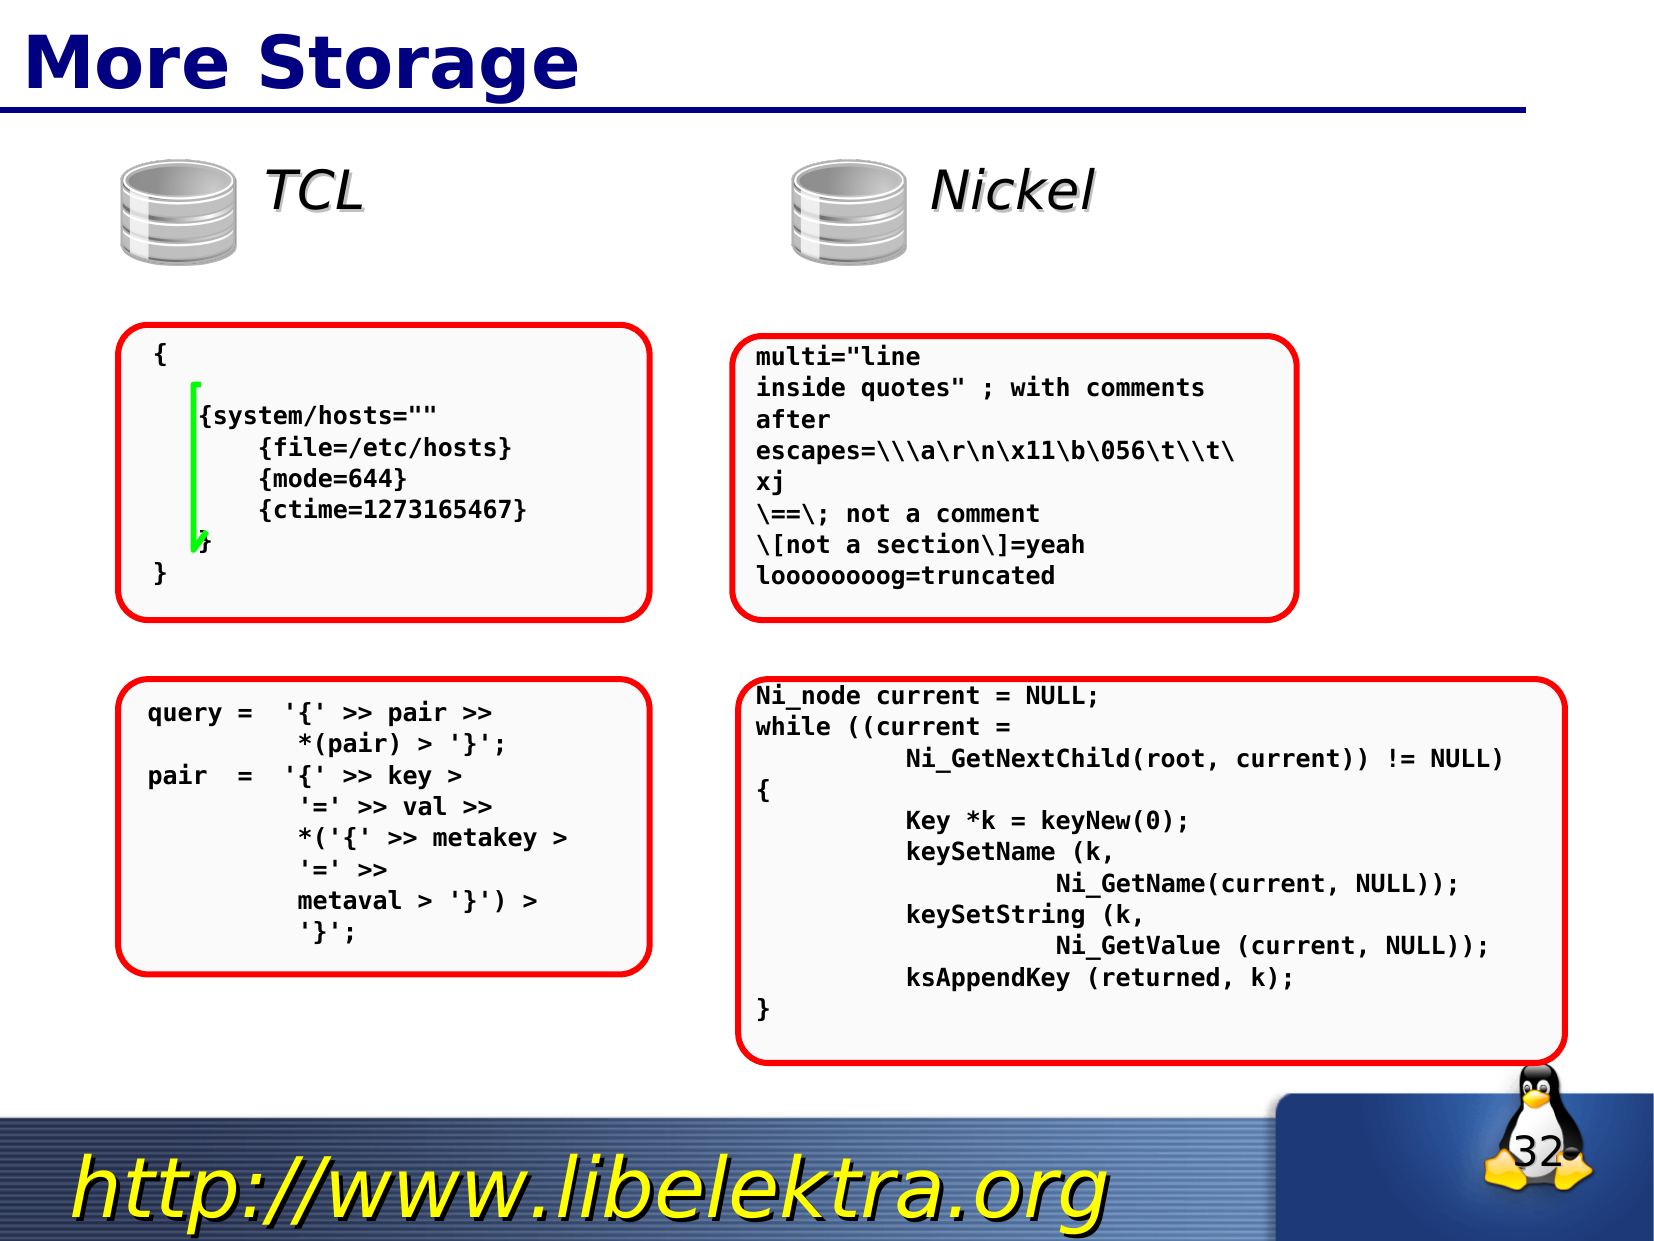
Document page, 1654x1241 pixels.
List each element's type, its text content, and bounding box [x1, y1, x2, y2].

text_box query = '{' >> pair >> *(pair) > '}'; pair = '{' >> key > '=' >> val >> *('{' >> metakey > '=' >> metaval > '}') > '}'; [147, 696, 632, 977]
list Nickel [915, 147, 1346, 319]
list TCL [249, 147, 680, 319]
text_box <Nummer> [1312, 1122, 1566, 1178]
text_box Ni_node current = NULL; while ((current = Ni_GetNextChild(root, current)) != NULL) { Key *k = keyNew(0); keySetName (k, Ni_GetName(current, NULL)); keySetString (k, Ni_GetValue (current, NULL)); ksAppendKey (returned, k); } [755, 679, 1595, 1085]
picture [791, 159, 907, 266]
text_box { {system/hosts="" {file=/etc/hosts} {mode=644} {ctime=1273165467} } } [153, 336, 638, 586]
text_box multi="line inside quotes" ; with comments after escapes=\\\a\r\n\x11\b\056\t\\t\xj \==\; not a comment \[not a section\]=yeah loooooooog=truncated [755, 340, 1241, 621]
text_box [732, 336, 1297, 621]
picture [0, 1061, 1654, 1241]
text_box More Storage [22, 14, 1611, 111]
text_box [118, 679, 650, 975]
picture [120, 159, 237, 266]
text_box [738, 682, 755, 1060]
text_box [118, 324, 650, 621]
